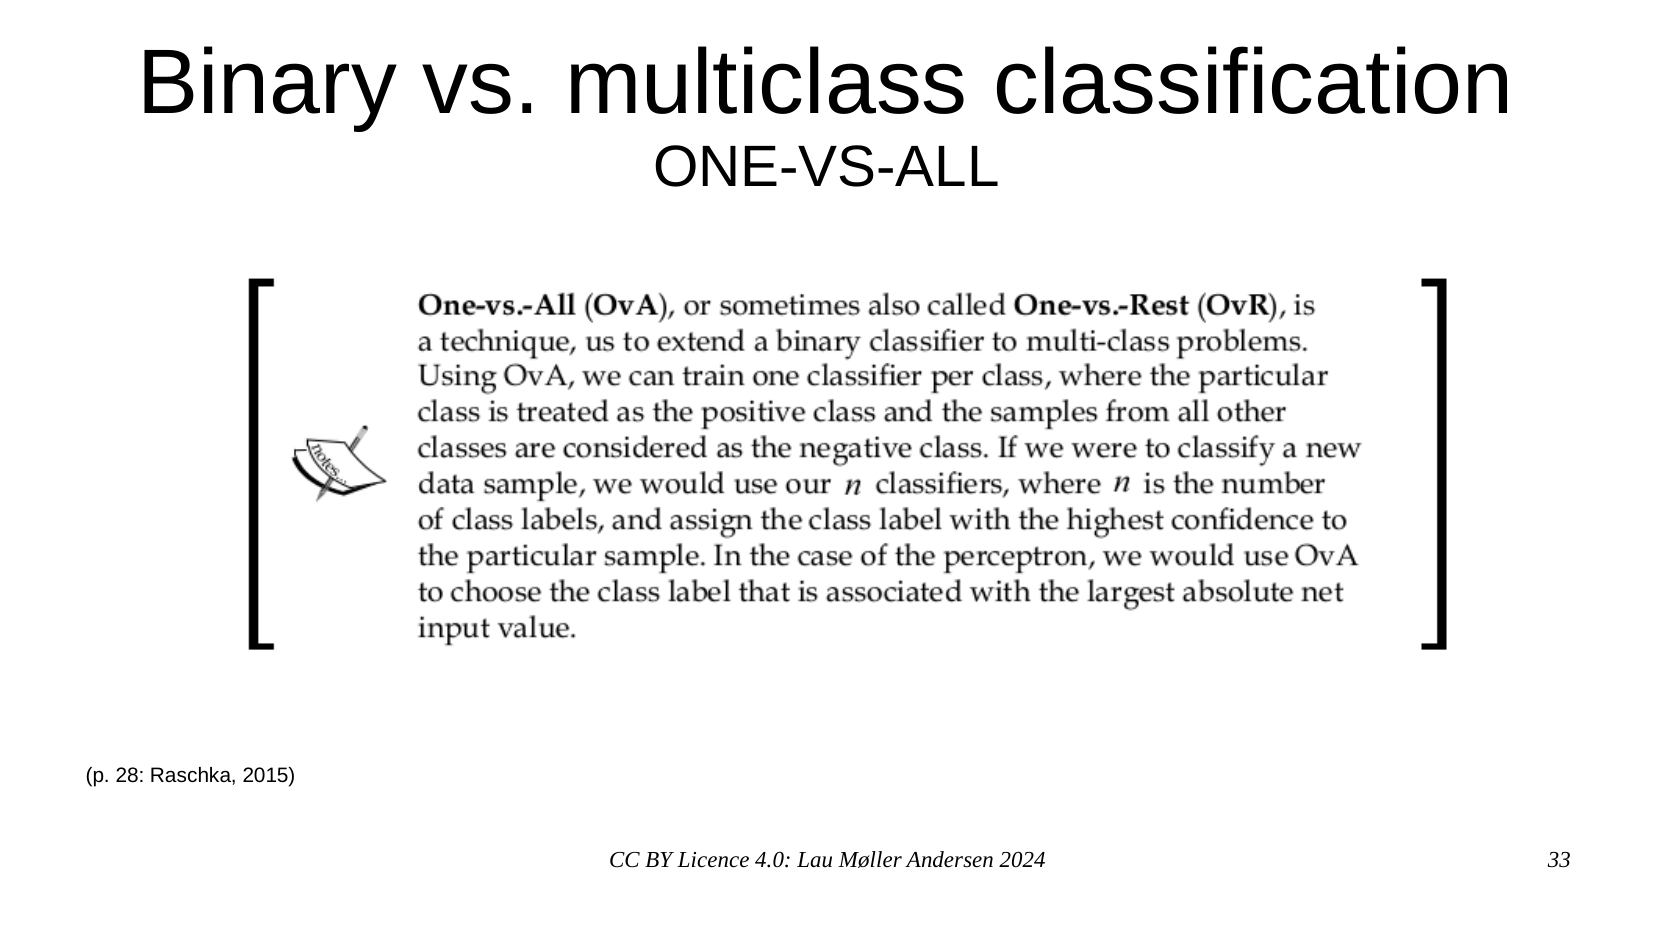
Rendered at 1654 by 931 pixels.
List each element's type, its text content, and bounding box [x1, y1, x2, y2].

title Binary vs. multiclass classification ONE-VS-ALL [82, 30, 1571, 199]
text_box (p. 28: Raschka, 2015) [70, 756, 343, 818]
picture [196, 257, 1464, 675]
